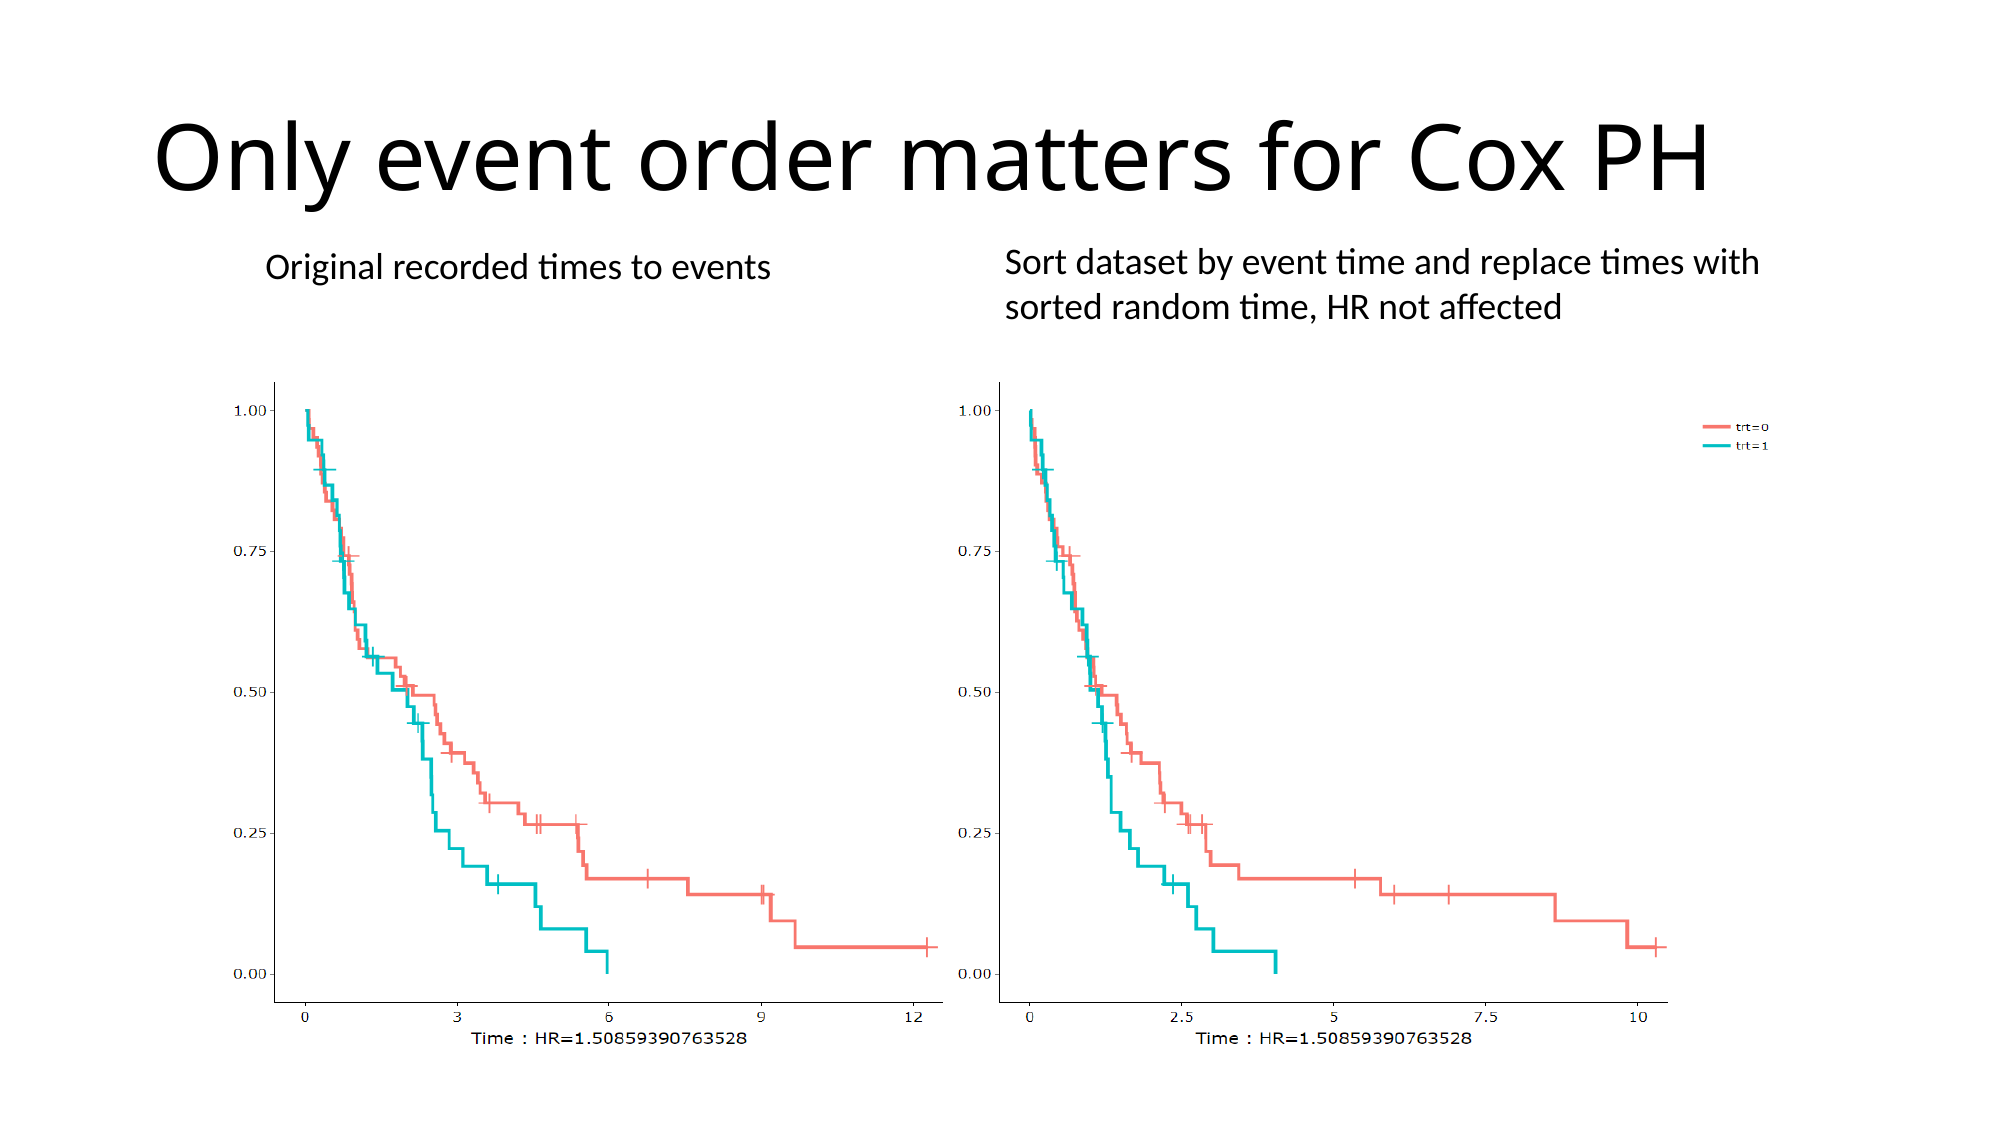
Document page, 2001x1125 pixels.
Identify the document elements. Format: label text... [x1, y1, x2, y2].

title Only event order matters for Cox PH [137, 52, 1863, 270]
picture [228, 381, 1774, 1047]
text_box Original recorded times to events [250, 234, 823, 295]
text_box Sort dataset by event time and replace times with sorted random time, HR not affected [989, 229, 1874, 336]
